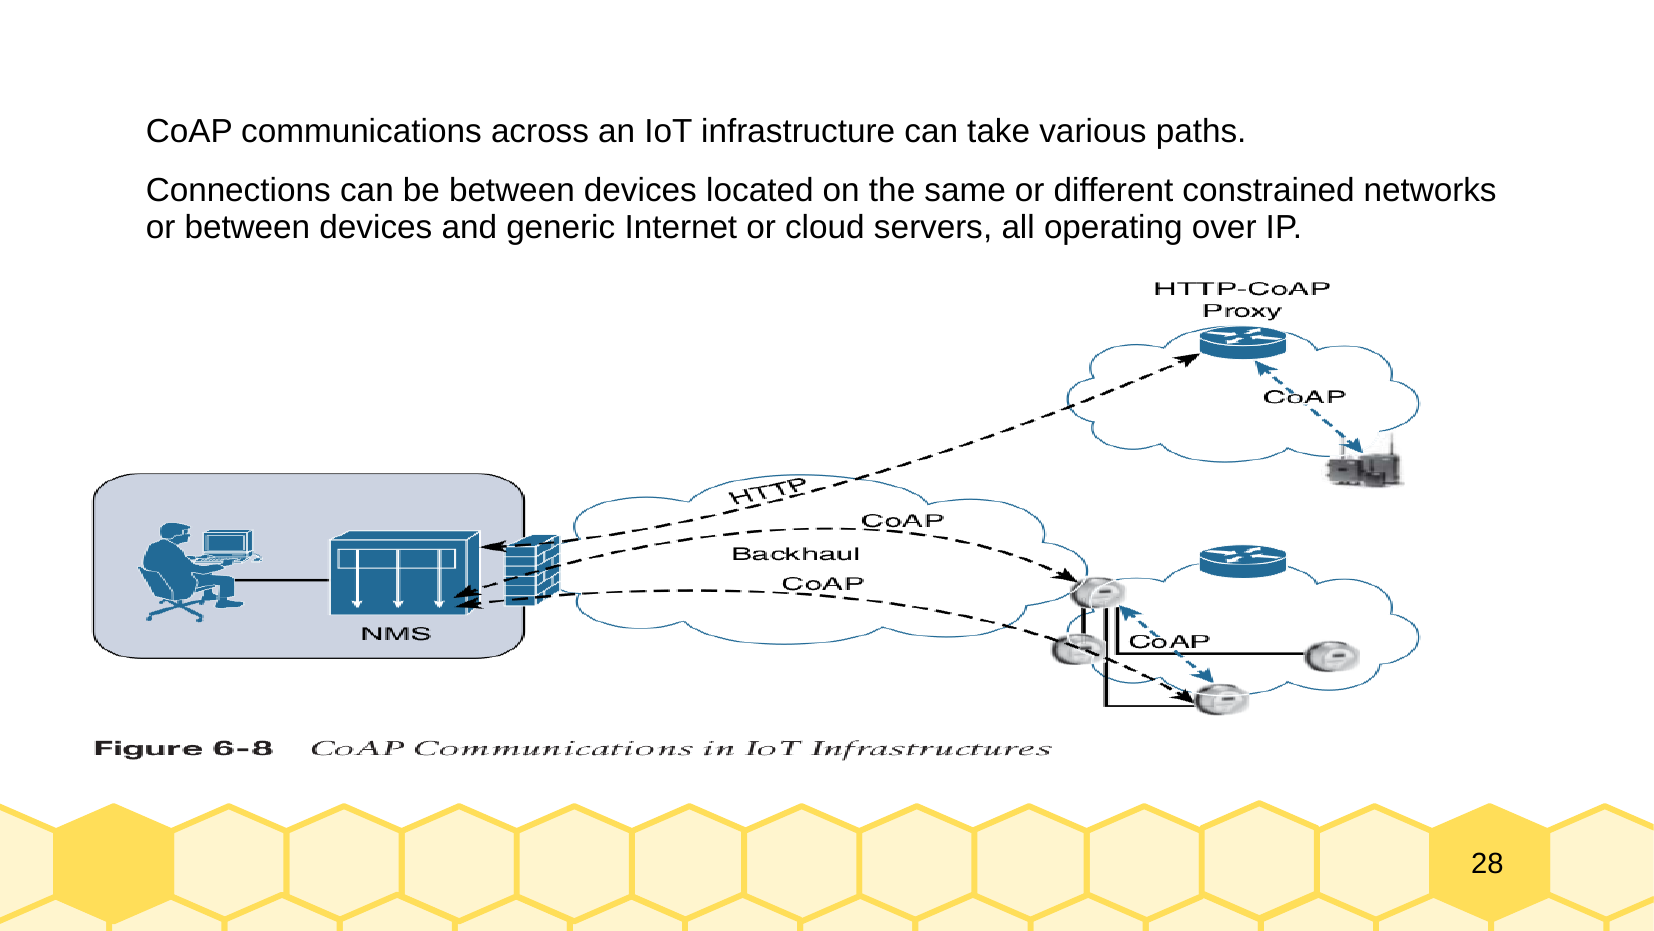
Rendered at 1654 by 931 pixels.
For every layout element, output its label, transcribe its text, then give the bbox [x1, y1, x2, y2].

picture [73, 262, 1426, 762]
list CoAP communications across an IoT infrastructure can take various paths. Connections can be between devices located on the same or different constrained networks or between devices and generic Internet or cloud servers, all operating over IP. [75, 112, 1501, 826]
